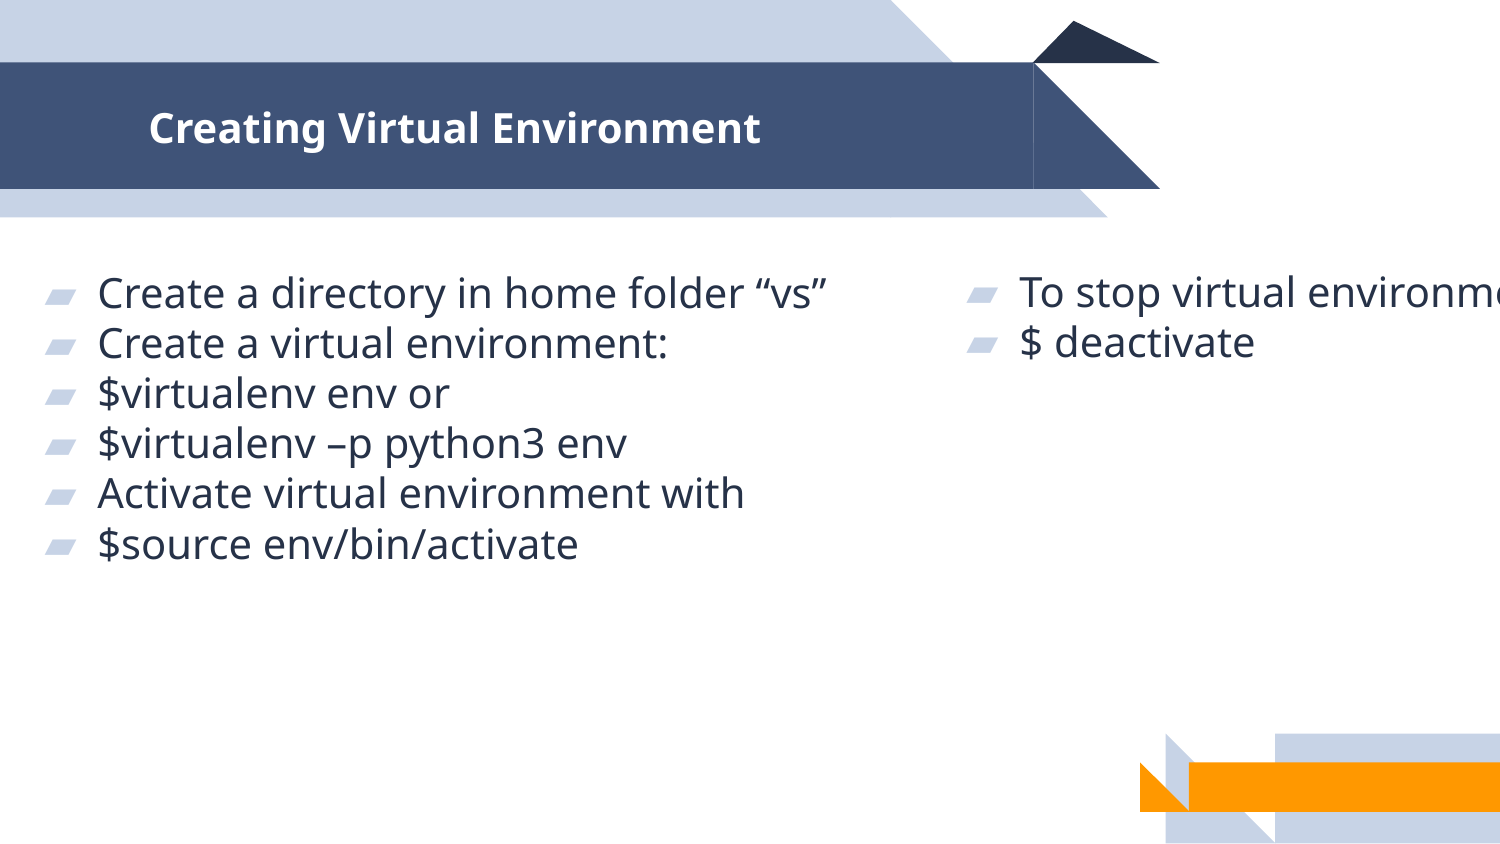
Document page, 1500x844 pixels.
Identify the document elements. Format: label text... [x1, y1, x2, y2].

text_box To stop virtual environment $ deactivate [933, 250, 1500, 698]
text_box Create a directory in home folder “vs” Create a virtual environment: $virtualenv env or $virtualenv –p python3 env Activate virtual environment with $source env/bin/activate [11, 252, 1191, 699]
text_box Creating Virtual Environment [133, 64, 996, 190]
